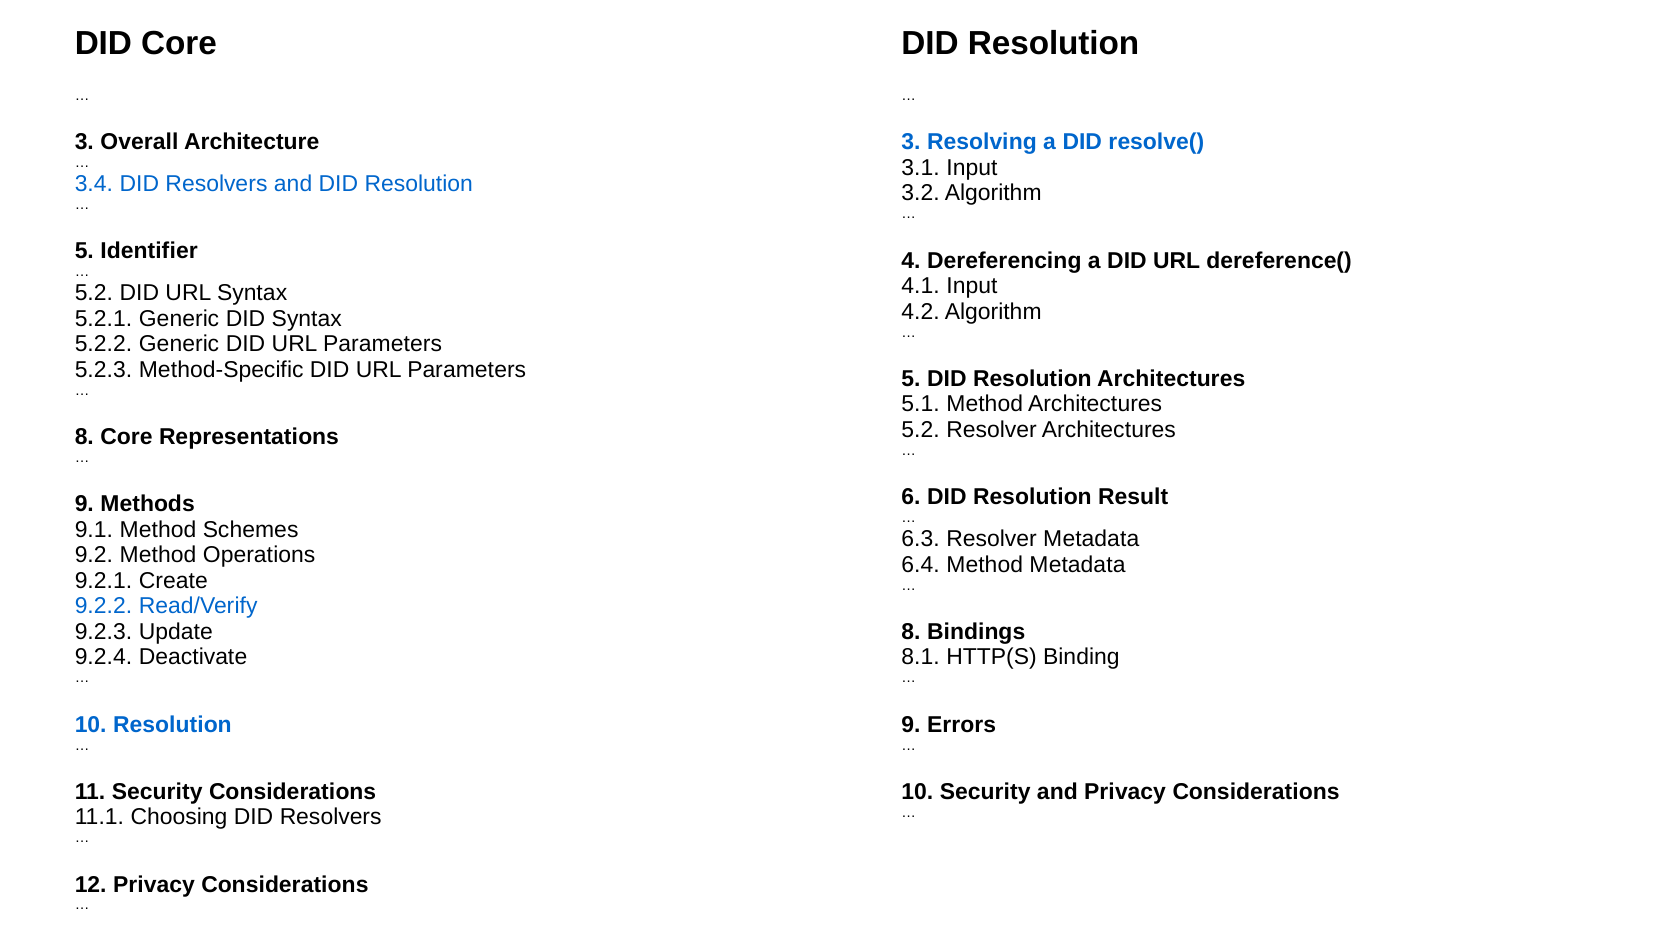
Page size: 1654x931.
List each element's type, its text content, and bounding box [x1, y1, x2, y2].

text_box DID Core … 3. Overall Architecture … 3.4. DID Resolvers and DID Resolution … 5. Identifier … 5.2. DID URL Syntax 5.2.1. Generic DID Syntax 5.2.2. Generic DID URL Parameters 5.2.3. Method-Specific DID URL Parameters … 8. Core Representations … 9. Methods 9.1. Method Schemes 9.2. Method Operations 9.2.1. Create 9.2.2. Read/Verify 9.2.3. Update 9.2.4. Deactivate … 10. Resolution … 11. Security Considerations 11.1. Choosing DID Resolvers … 12. Privacy Considerations … [60, 17, 542, 921]
text_box DID Resolution … 3. Resolving a DID resolve() 3.1. Input 3.2. Algorithm … 4. Dereferencing a DID URL dereference() 4.1. Input 4.2. Algorithm … 5. DID Resolution Architectures 5.1. Method Architectures 5.2. Resolver Architectures … 6. DID Resolution Result … 6.3. Resolver Metadata 6.4. Method Metadata … 8. Bindings 8.1. HTTP(S) Binding … 9. Errors … 10. Security and Privacy Considerations … [886, 17, 1368, 828]
